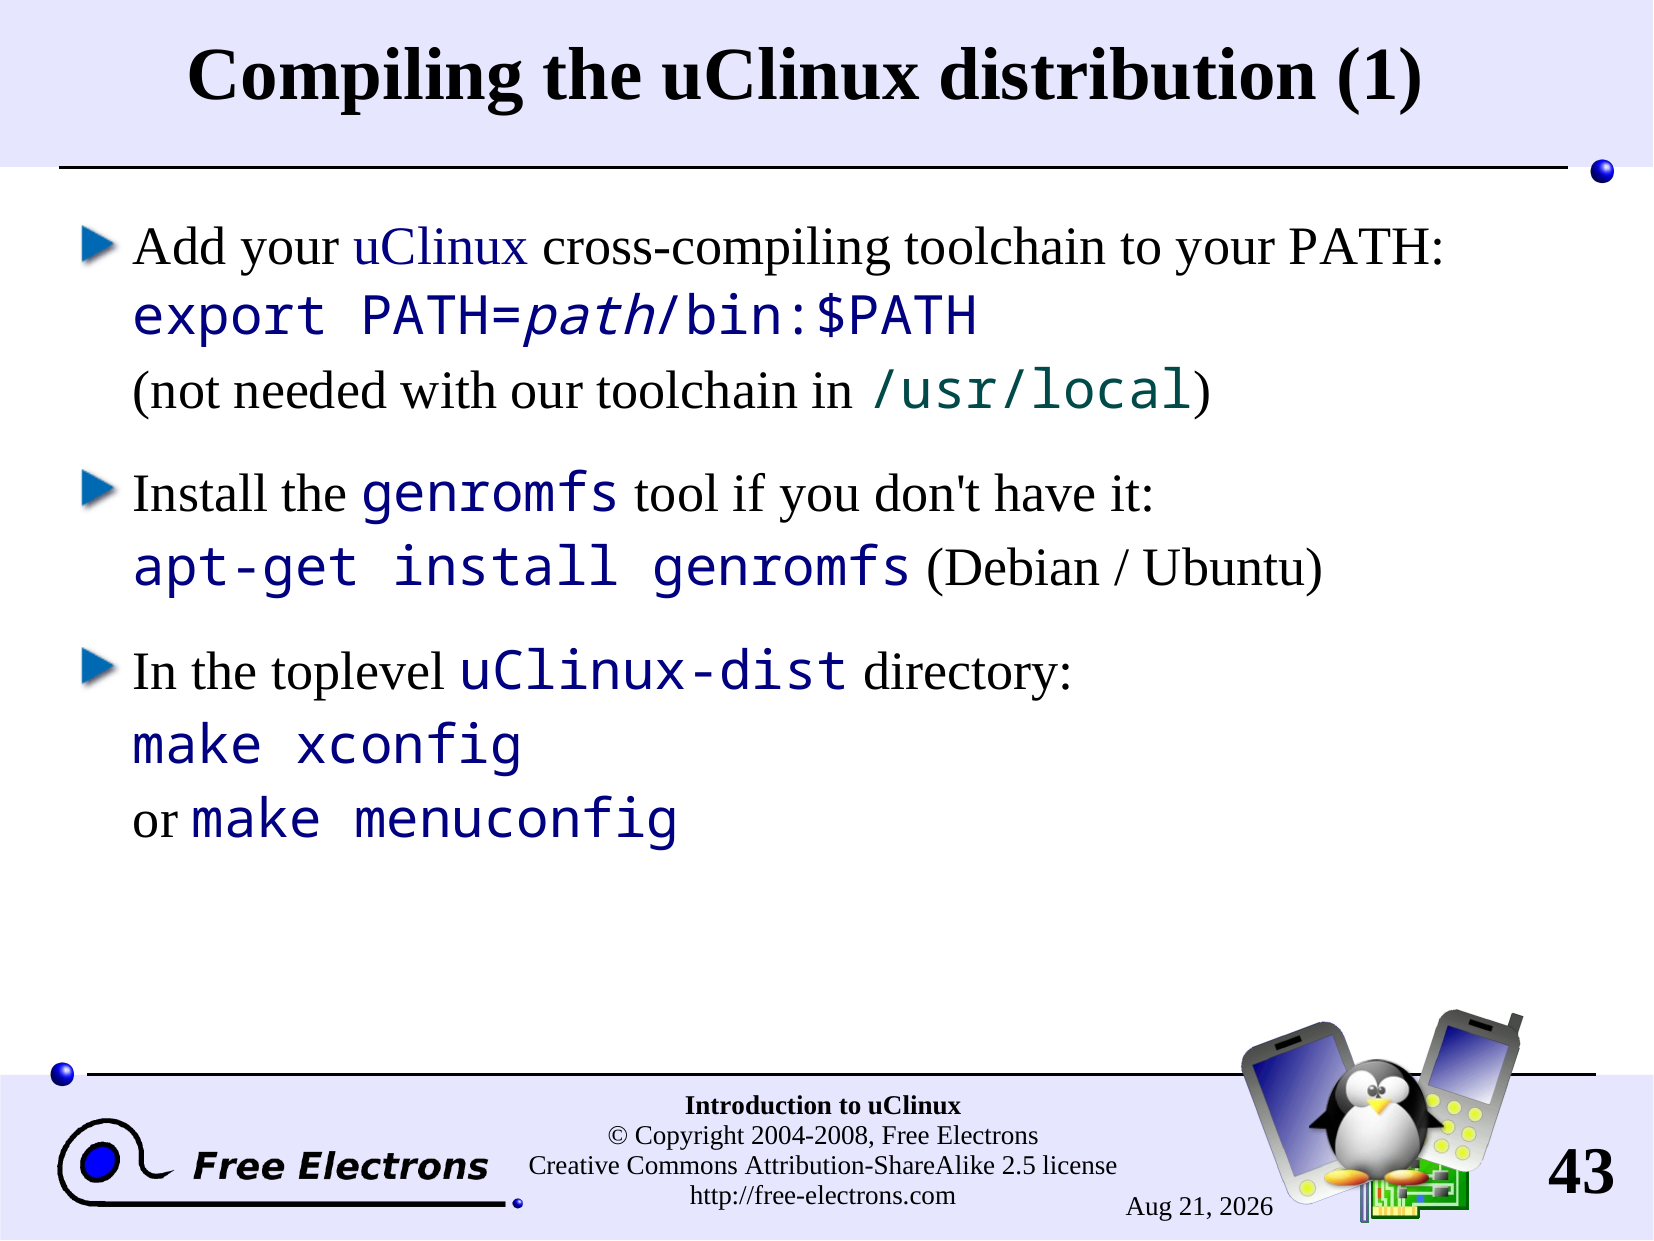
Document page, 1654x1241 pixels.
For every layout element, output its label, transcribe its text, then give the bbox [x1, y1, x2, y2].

list Add your uClinux cross-compiling toolchain to your PATH: export PATH=path/bin:$PATH (not needed with our toolchain in /usr/local) Install the genromfs tool if you don't have it: apt-get install genromfs (Debian / Ubuntu) In the toplevel uClinux-dist directory: make xconfig or make menuconfig [62, 216, 1518, 1066]
picture [50, 1107, 527, 1216]
title Compiling the uClinux distribution (1) [60, 25, 1551, 124]
picture [1231, 1007, 1538, 1241]
